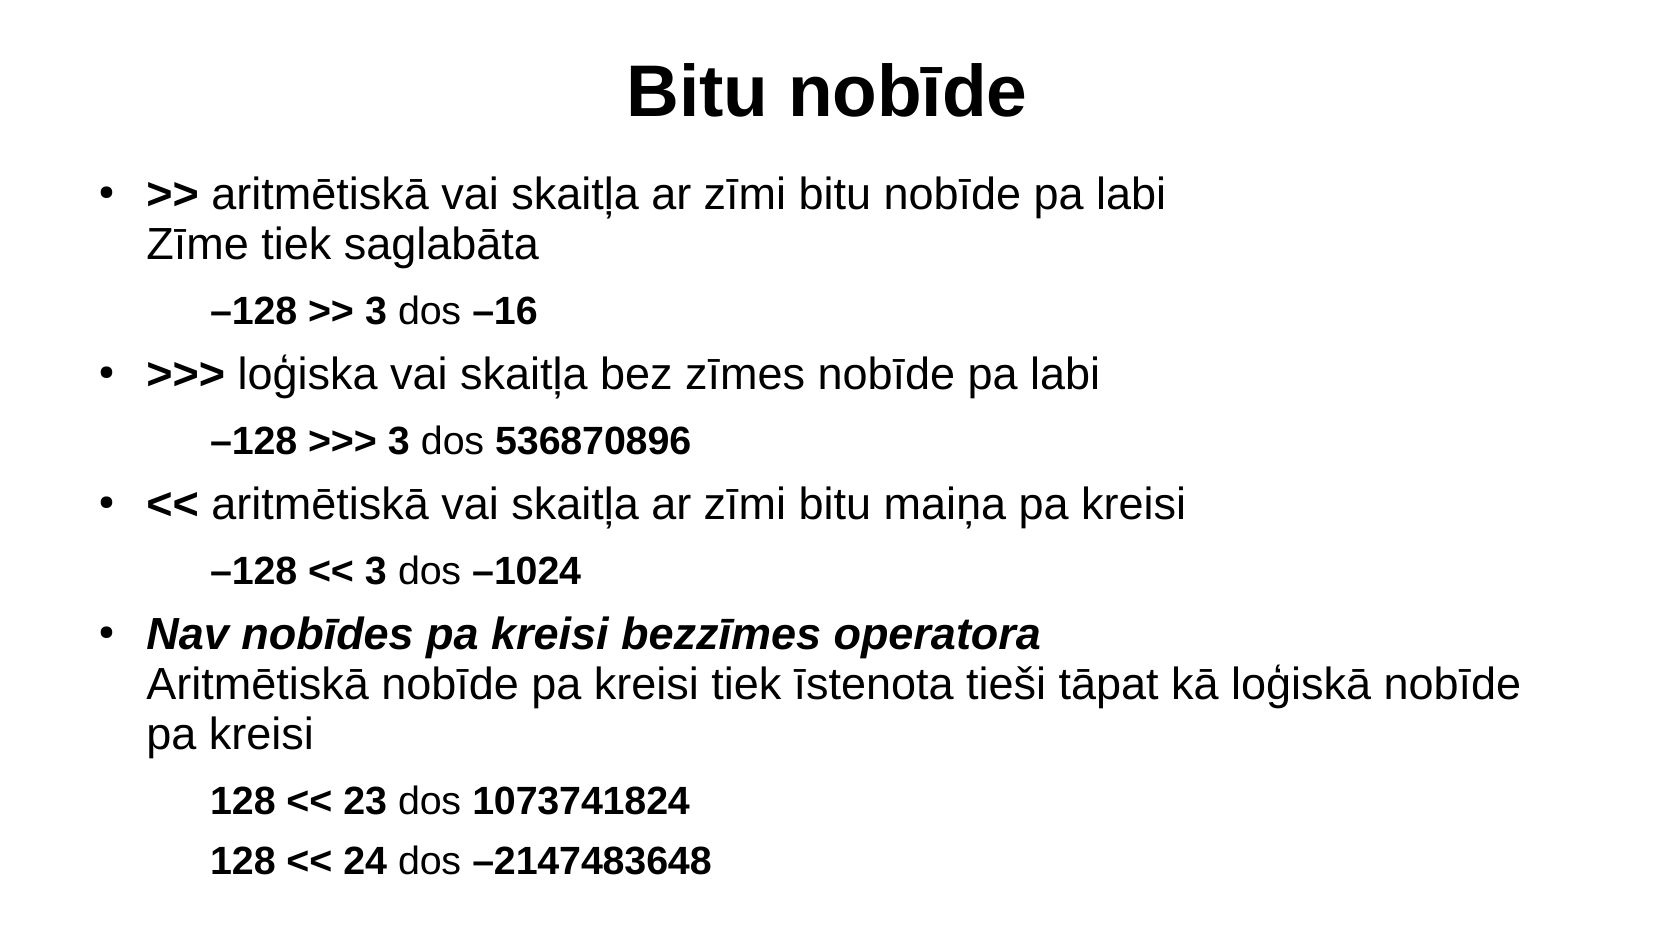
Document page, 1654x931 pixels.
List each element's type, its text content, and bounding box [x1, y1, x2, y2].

list >> aritmētiskā vai skaitļa ar zīmi bitu nobīde pa labi Zīme tiek saglabāta –128 >> ​​3 dos –16 >>> loģiska vai skaitļa bez zīmes nobīde pa labi –128 >>> 3 dos 536870896 << aritmētiskā vai skaitļa ar zīmi bitu maiņa pa kreisi –128 << 3 dos –1024 Nav nobīdes pa kreisi bezzīmes operatora Aritmētiskā nobīde pa kreisi tiek īstenota tieši tāpat kā loģiskā nobīde pa kreisi 128 << 23 dos 1073741824 128 << 24 dos –2147483648 [82, 168, 1538, 889]
title Bitu nobīde [82, 37, 1571, 147]
